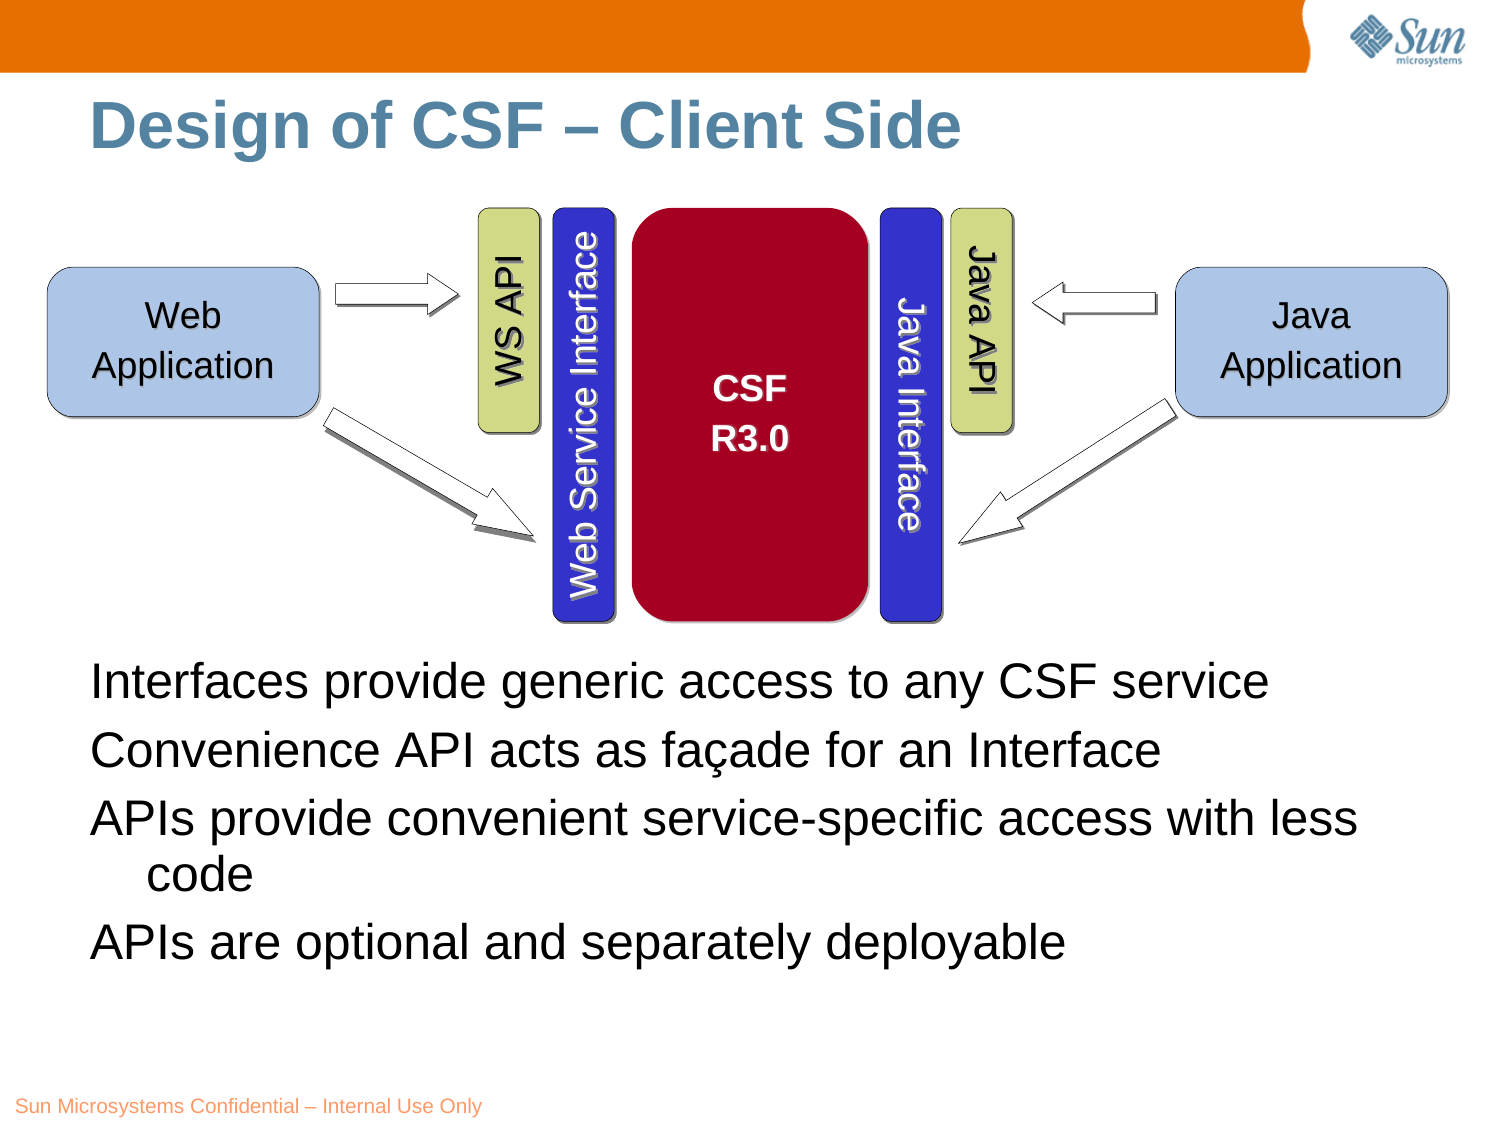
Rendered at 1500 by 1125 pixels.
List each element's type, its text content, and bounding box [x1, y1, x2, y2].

text_box [56, 275, 322, 419]
text_box Java Interface [881, 210, 939, 619]
text_box [47, 276, 54, 408]
text_box [56, 267, 311, 274]
text_box Web Service Interface [555, 210, 613, 619]
text_box [958, 398, 1179, 546]
text_box Java Application [1182, 274, 1441, 410]
text_box [335, 273, 461, 317]
text_box [1184, 276, 1450, 419]
text_box [645, 207, 855, 219]
text_box [323, 407, 536, 543]
picture [0, 0, 1500, 75]
list Interfaces provide generic access to any CSF service Convenience API acts as façade for an Interface APIs provide convenient service-specific access with less code APIs are optional and separately deployable [75, 646, 1426, 1006]
text_box [884, 212, 944, 624]
text_box Web Application [54, 274, 312, 410]
title Design of CSF – Client Side [75, 79, 1426, 245]
text_box [1032, 282, 1158, 326]
text_box [954, 212, 1015, 435]
text_box CSF R3.0 [643, 219, 857, 610]
text_box [478, 207, 536, 430]
text_box [557, 213, 617, 624]
text_box WS API [481, 211, 538, 430]
text_box [482, 213, 542, 435]
text_box [1184, 267, 1439, 274]
text_box Java API [952, 211, 1010, 430]
text_box [1175, 276, 1182, 408]
text_box [645, 221, 871, 624]
text_box [631, 221, 643, 608]
